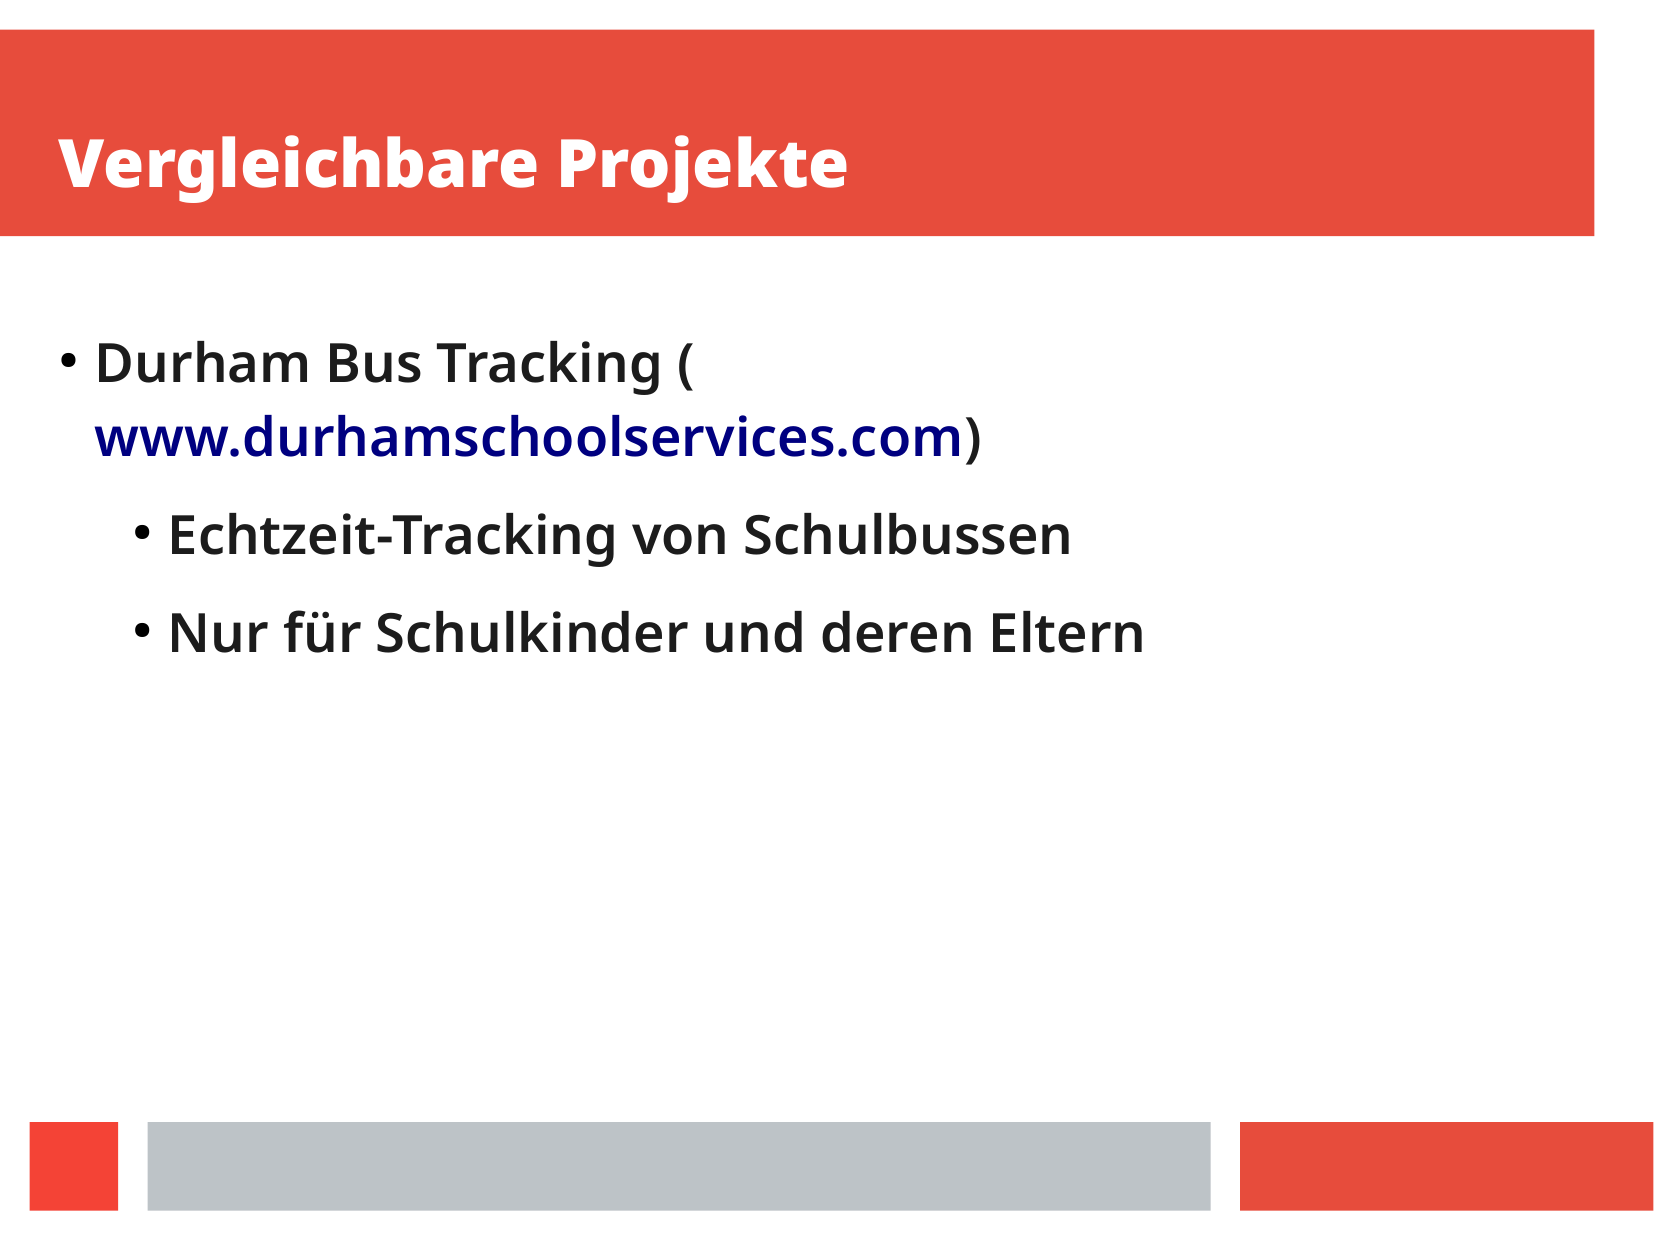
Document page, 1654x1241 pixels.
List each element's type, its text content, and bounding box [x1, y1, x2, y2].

title Vergleichbare Projekte [59, 59, 1595, 207]
list Durham Bus Tracking (www.durhamschoolservices.com) Echtzeit-Tracking von Schulbussen Nur für Schulkinder und deren Eltern [59, 324, 1565, 1093]
